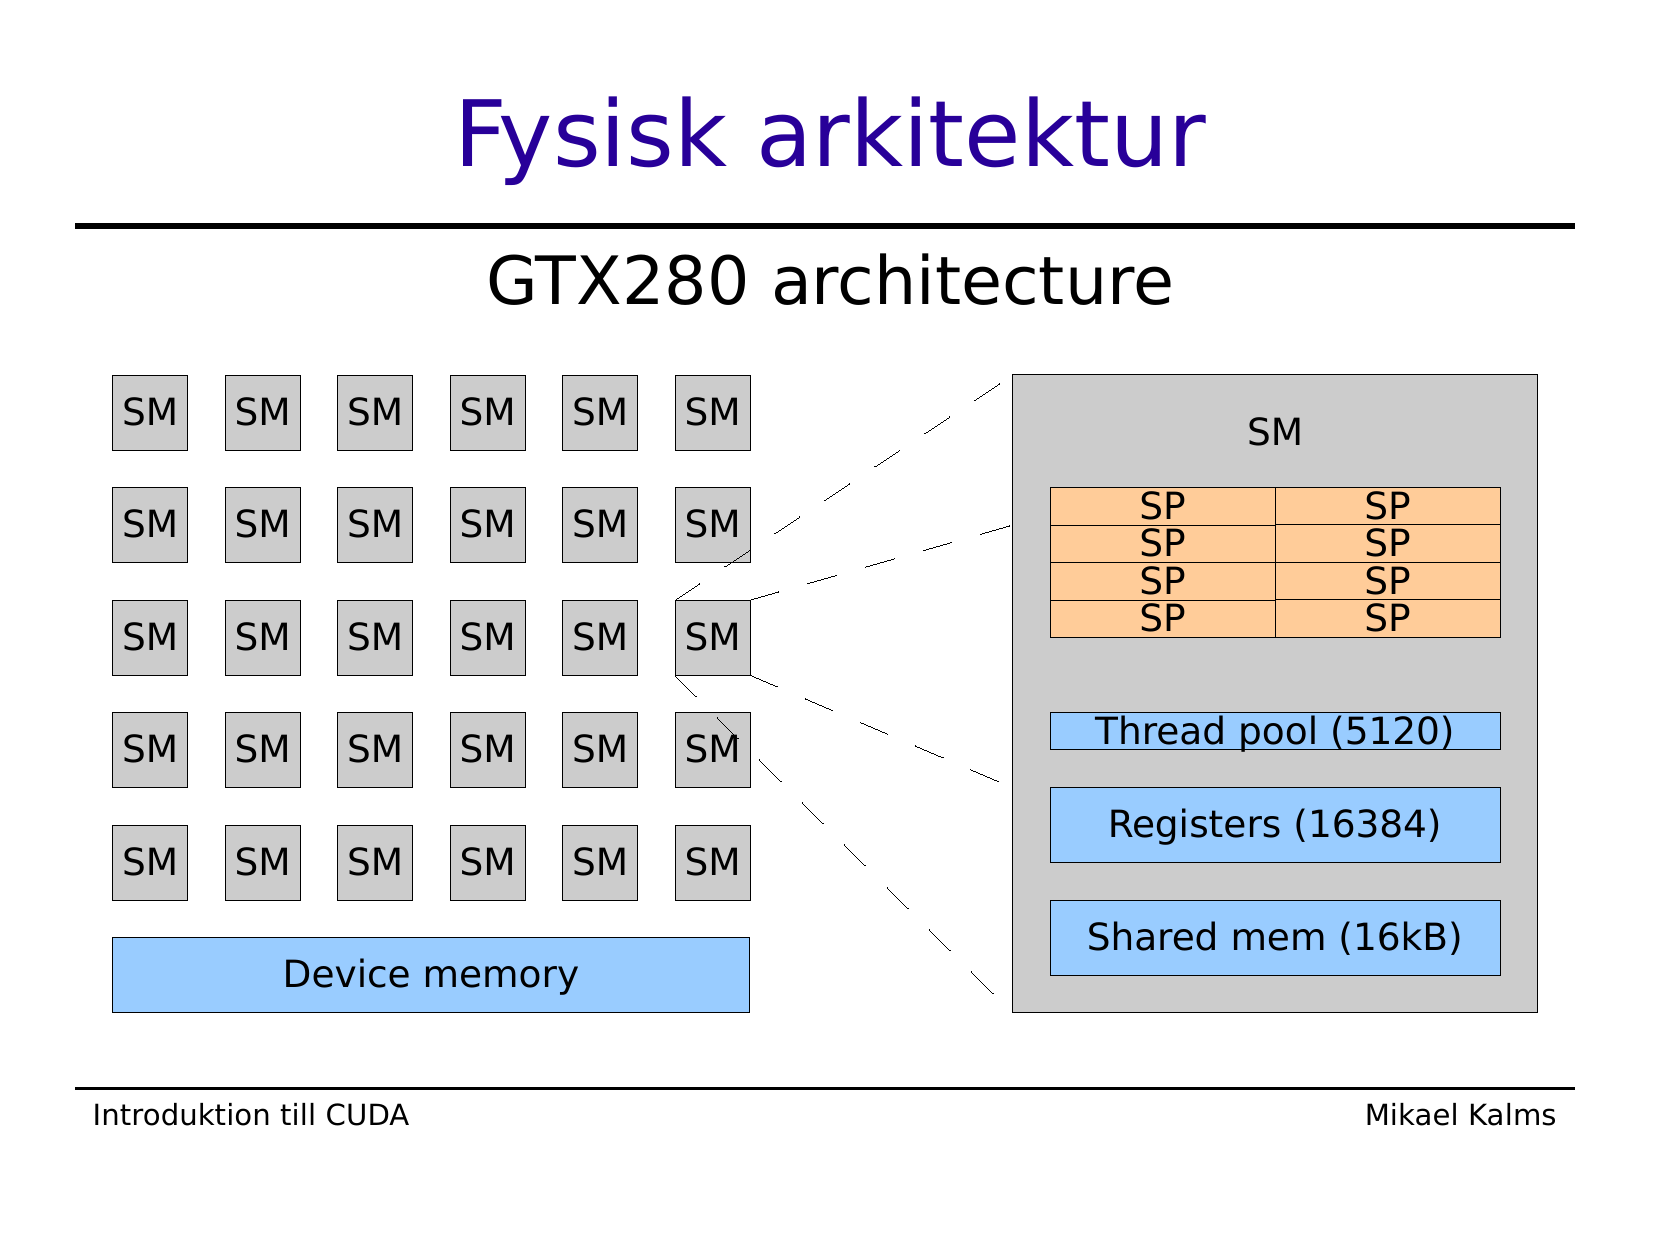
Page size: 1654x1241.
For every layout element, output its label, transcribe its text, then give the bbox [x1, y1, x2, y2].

text_box SM [675, 600, 751, 676]
text_box SM [225, 487, 301, 563]
text_box SM [225, 825, 301, 901]
text_box SP [1050, 526, 1275, 562]
text_box SM [337, 712, 413, 788]
text_box SM [1012, 374, 1538, 1013]
text_box SM [225, 600, 301, 676]
text_box SM [450, 712, 526, 788]
text_box SP [1275, 525, 1501, 562]
text_box SM [450, 487, 526, 563]
text_box SM [112, 375, 188, 451]
text_box Device memory [112, 937, 750, 1013]
text_box GTX280 architecture [86, 225, 1576, 338]
text_box SM [562, 375, 638, 451]
text_box SP [1050, 562, 1276, 601]
text_box Registers (16384) [1050, 787, 1501, 863]
text_box SP [1050, 601, 1275, 638]
text_box SM [337, 375, 413, 451]
text_box SM [450, 825, 526, 901]
text_box SM [562, 712, 638, 788]
text_box SM [675, 487, 751, 563]
title Fysisk arkitektur [86, 38, 1576, 225]
text_box SM [450, 600, 526, 676]
text_box SM [562, 487, 638, 563]
text_box Thread pool (5120) [1050, 712, 1501, 750]
text_box SM [225, 712, 301, 788]
text_box SM [675, 375, 751, 451]
text_box SM [675, 825, 751, 901]
text_box SP [1050, 487, 1276, 526]
text_box SM [562, 600, 638, 676]
text_box SM [112, 712, 188, 788]
text_box SM [337, 825, 413, 901]
text_box Mikael Kalms [1347, 1088, 1576, 1144]
text_box SM [112, 600, 188, 676]
text_box SP [1275, 487, 1501, 525]
text_box SM [337, 600, 413, 676]
text_box SM [112, 825, 188, 901]
text_box SM [450, 375, 526, 451]
text_box SP [1275, 562, 1501, 600]
text_box SM [112, 487, 188, 563]
text_box SM [562, 825, 638, 901]
text_box Introduktion till CUDA [75, 1088, 428, 1144]
text_box SM [225, 375, 301, 451]
text_box Shared mem (16kB) [1050, 900, 1501, 976]
text_box SP [1275, 600, 1501, 638]
text_box SM [675, 712, 751, 788]
text_box SM [337, 487, 413, 563]
